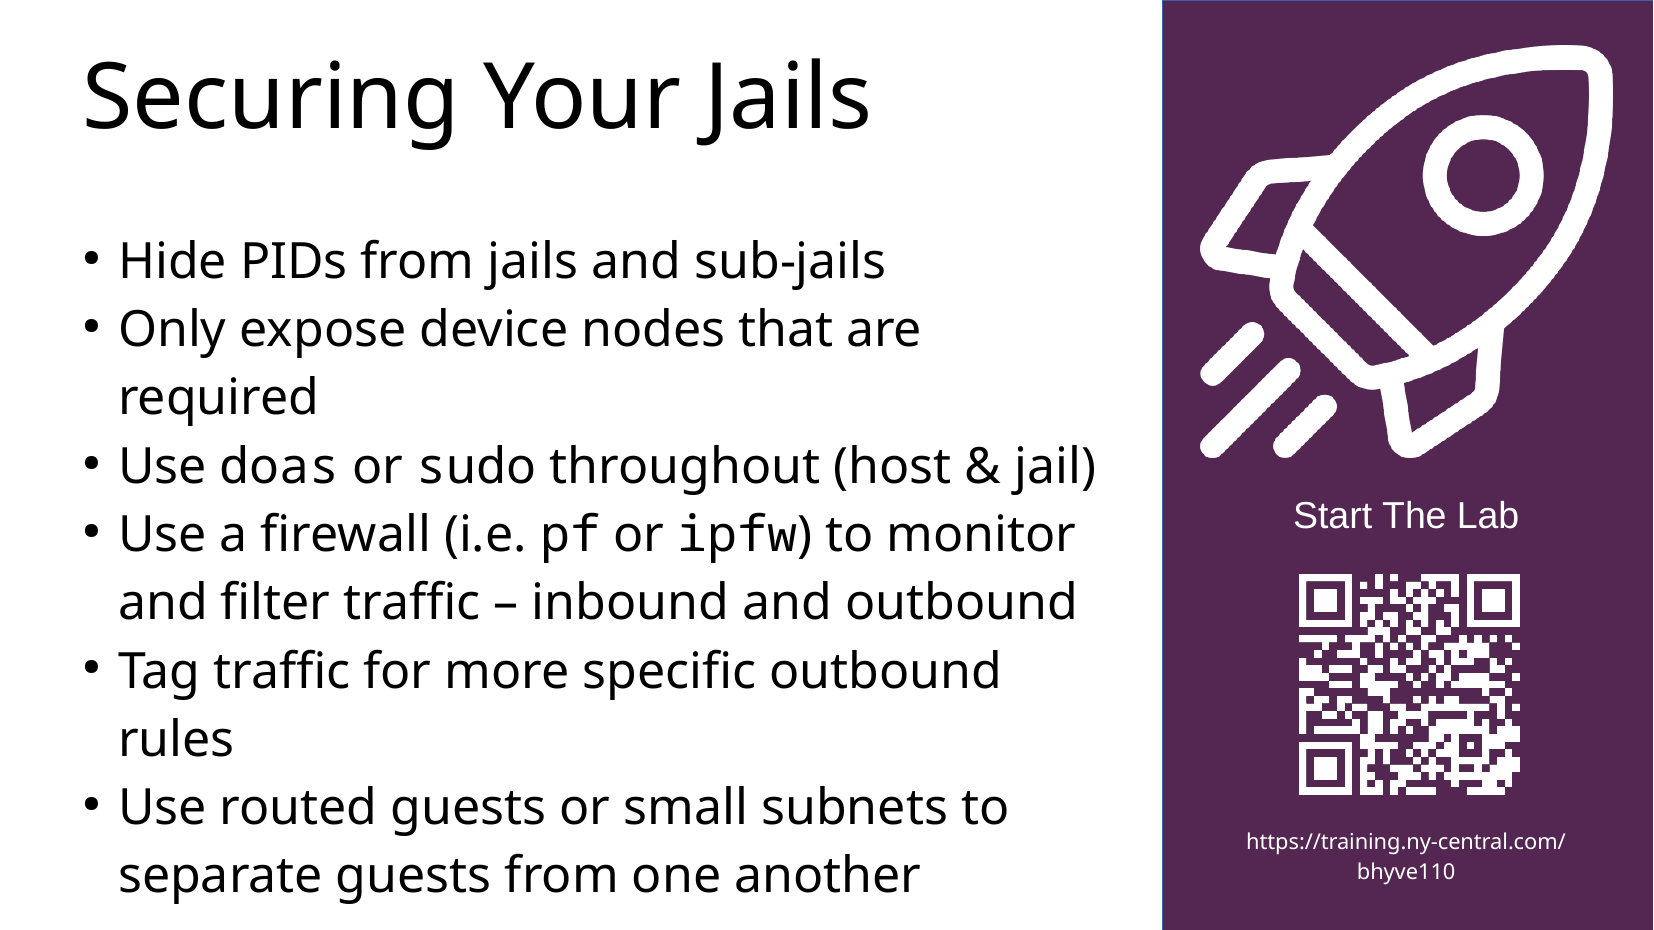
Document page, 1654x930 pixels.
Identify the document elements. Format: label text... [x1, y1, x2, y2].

picture [1200, 45, 1613, 458]
picture [1268, 543, 1550, 826]
text_box Start The Lab [1200, 487, 1613, 638]
text_box https://training.ny-central.com/bhyve110 [1200, 819, 1613, 930]
text_box [1162, 0, 1653, 930]
subtitle Hide PIDs from jails and sub-jails Only expose device nodes that are required Use doas or sudo throughout (host & jail) Use a firewall (i.e. pf or ipfw) to monitor and filter traffic – inbound and outbound Tag traffic for more specific outbound rules Use routed guests or small subnets to separate guests from one another [82, 224, 1126, 862]
title Securing Your Jails [82, 37, 1571, 150]
